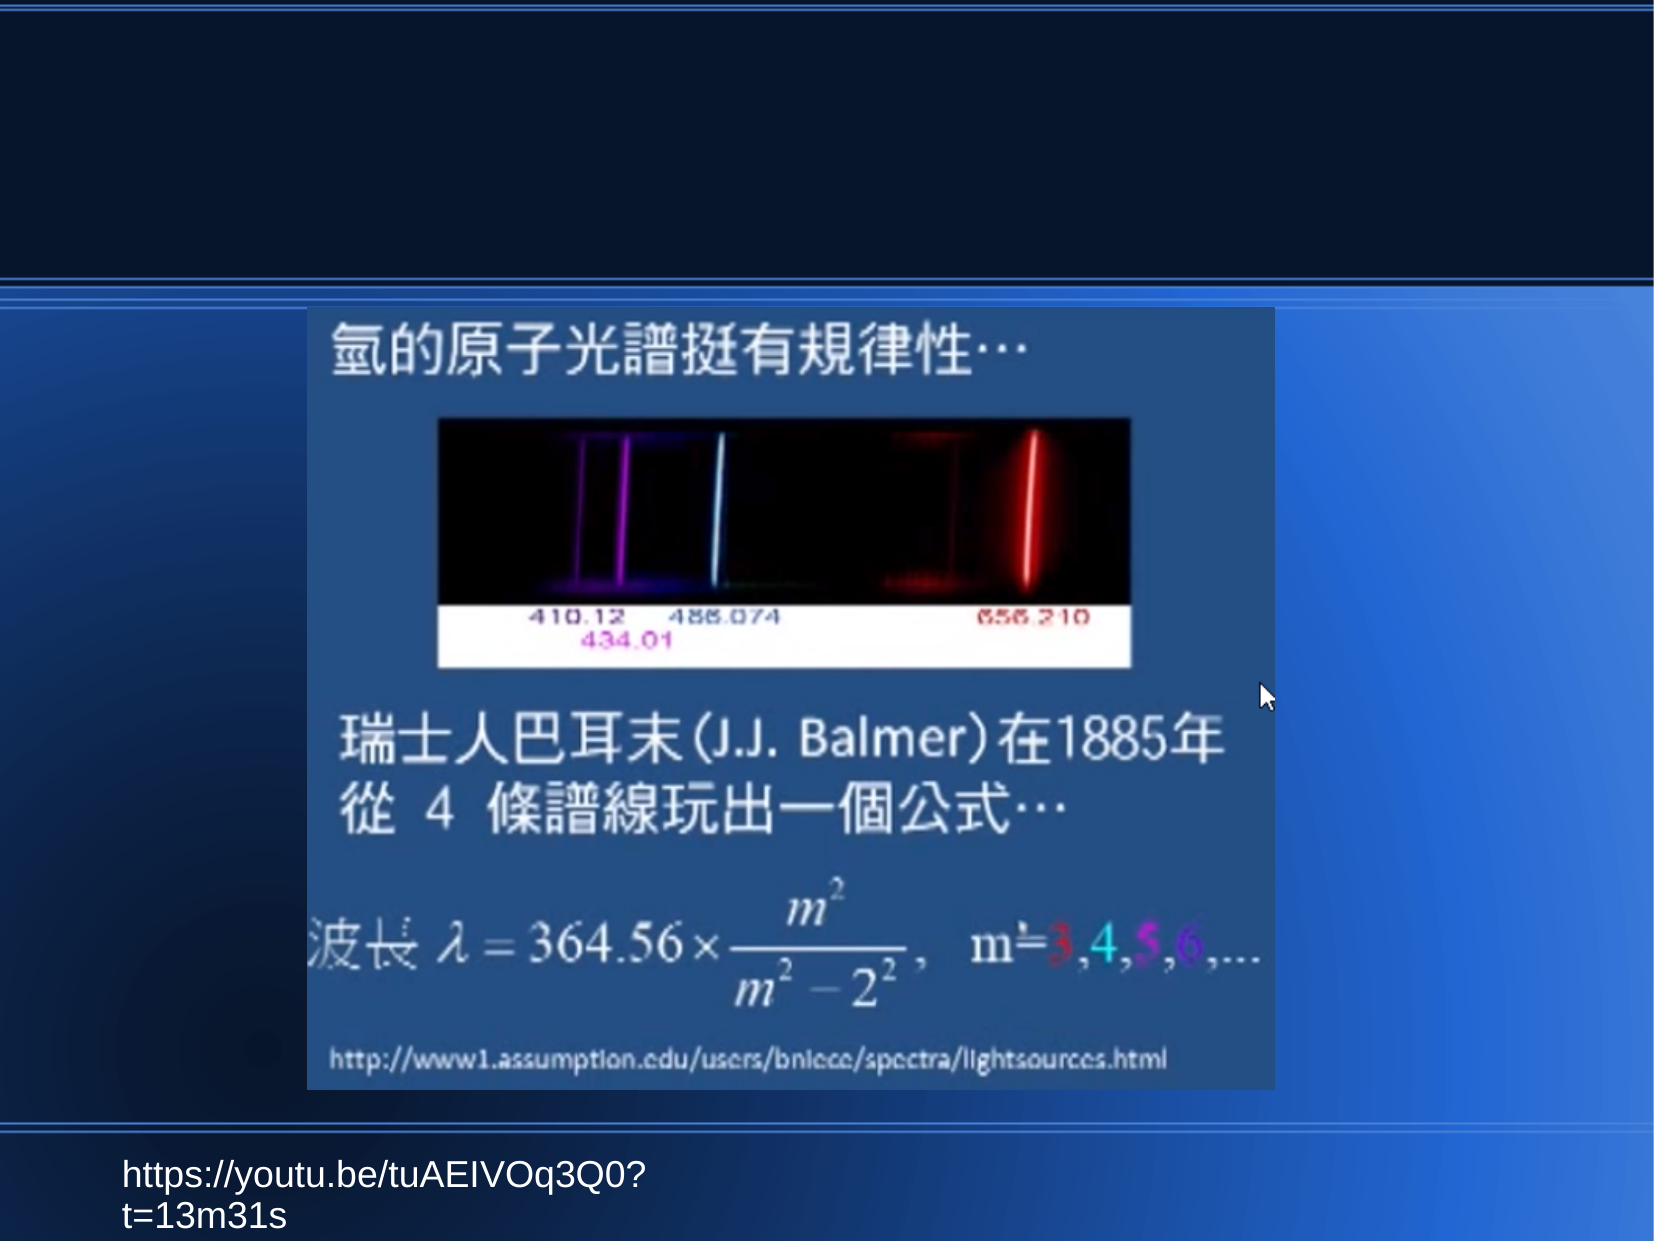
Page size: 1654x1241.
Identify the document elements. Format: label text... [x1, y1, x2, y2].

text_box https://youtu.be/tuAEIVOq3Q0?t=13m31s [107, 1145, 827, 1203]
picture [0, 0, 1654, 1241]
